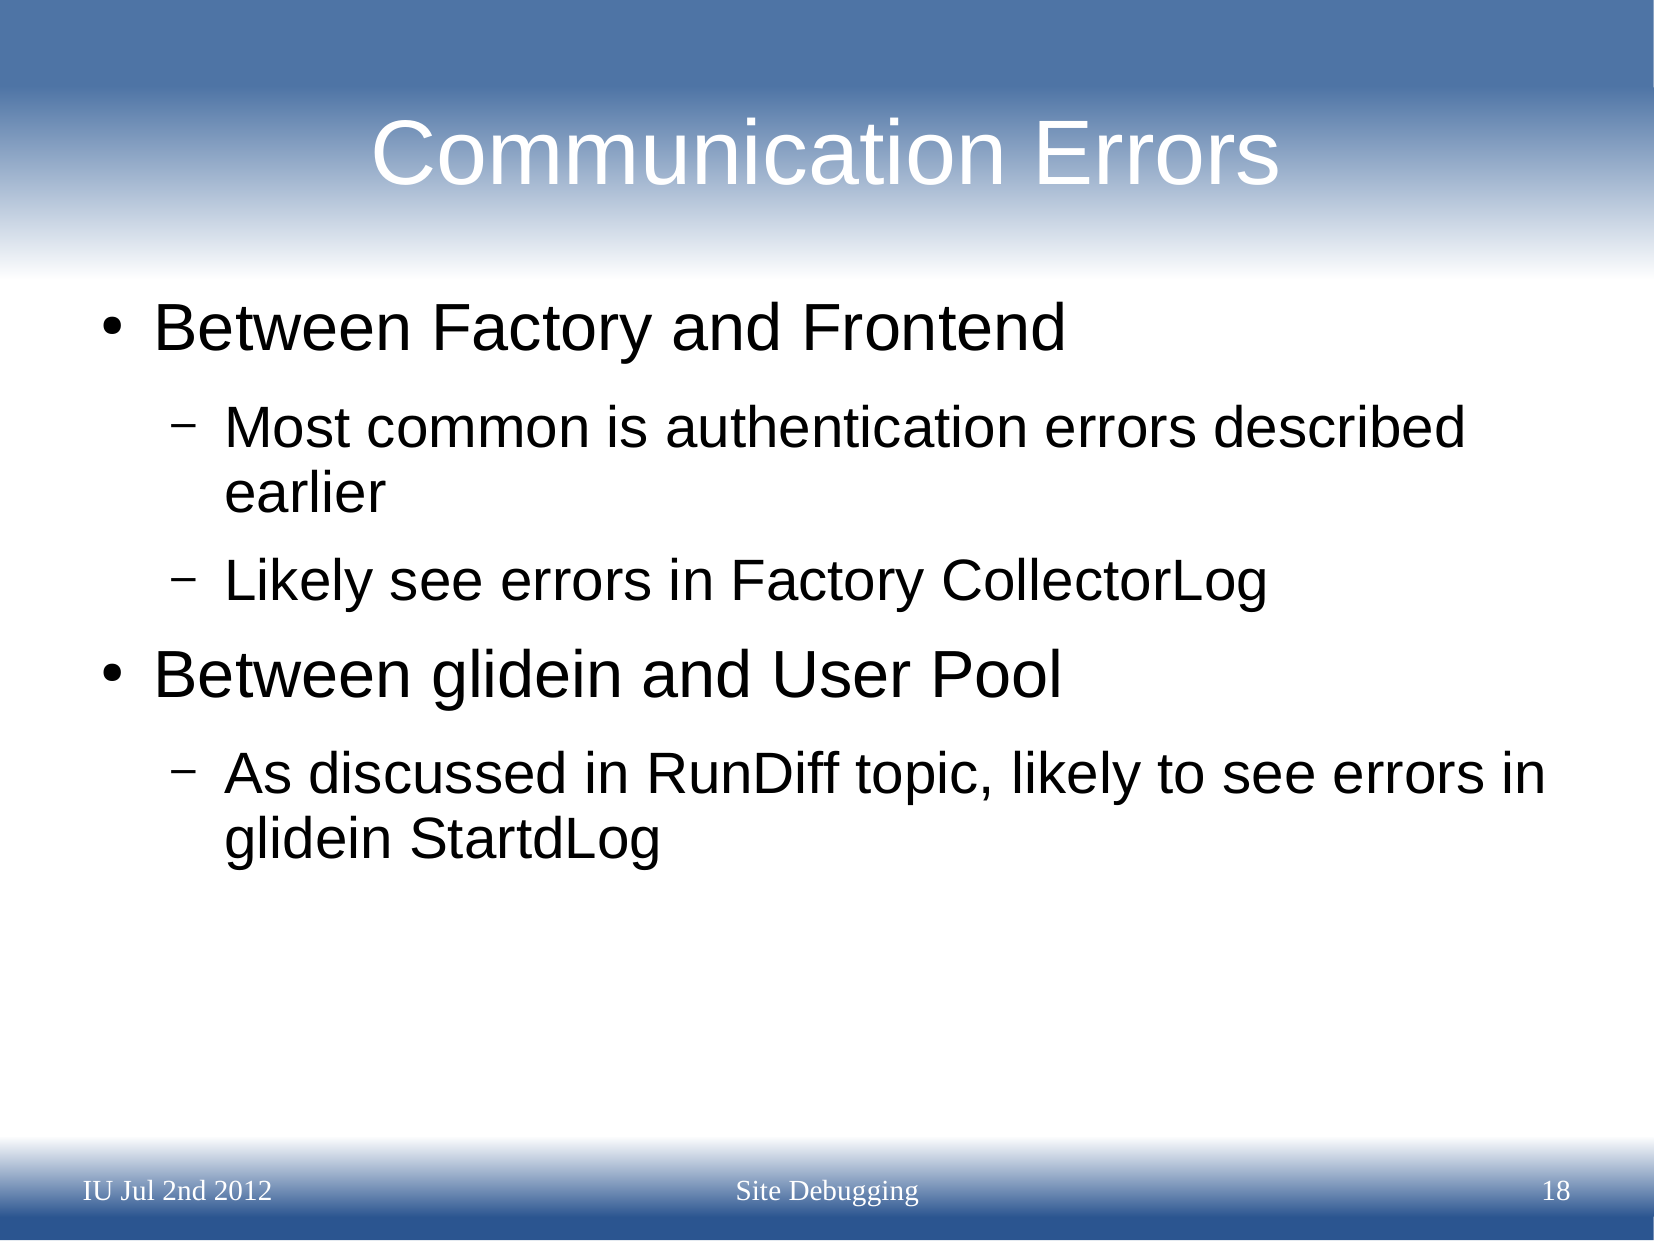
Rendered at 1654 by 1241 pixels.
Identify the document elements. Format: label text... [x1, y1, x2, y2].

list Between Factory and Frontend Most common is authentication errors described earlier Likely see errors in Factory CollectorLog Between glidein and User Pool As discussed in RunDiff topic, likely to see errors in glidein StartdLog [82, 290, 1571, 1109]
title Communication Errors [82, 49, 1571, 257]
